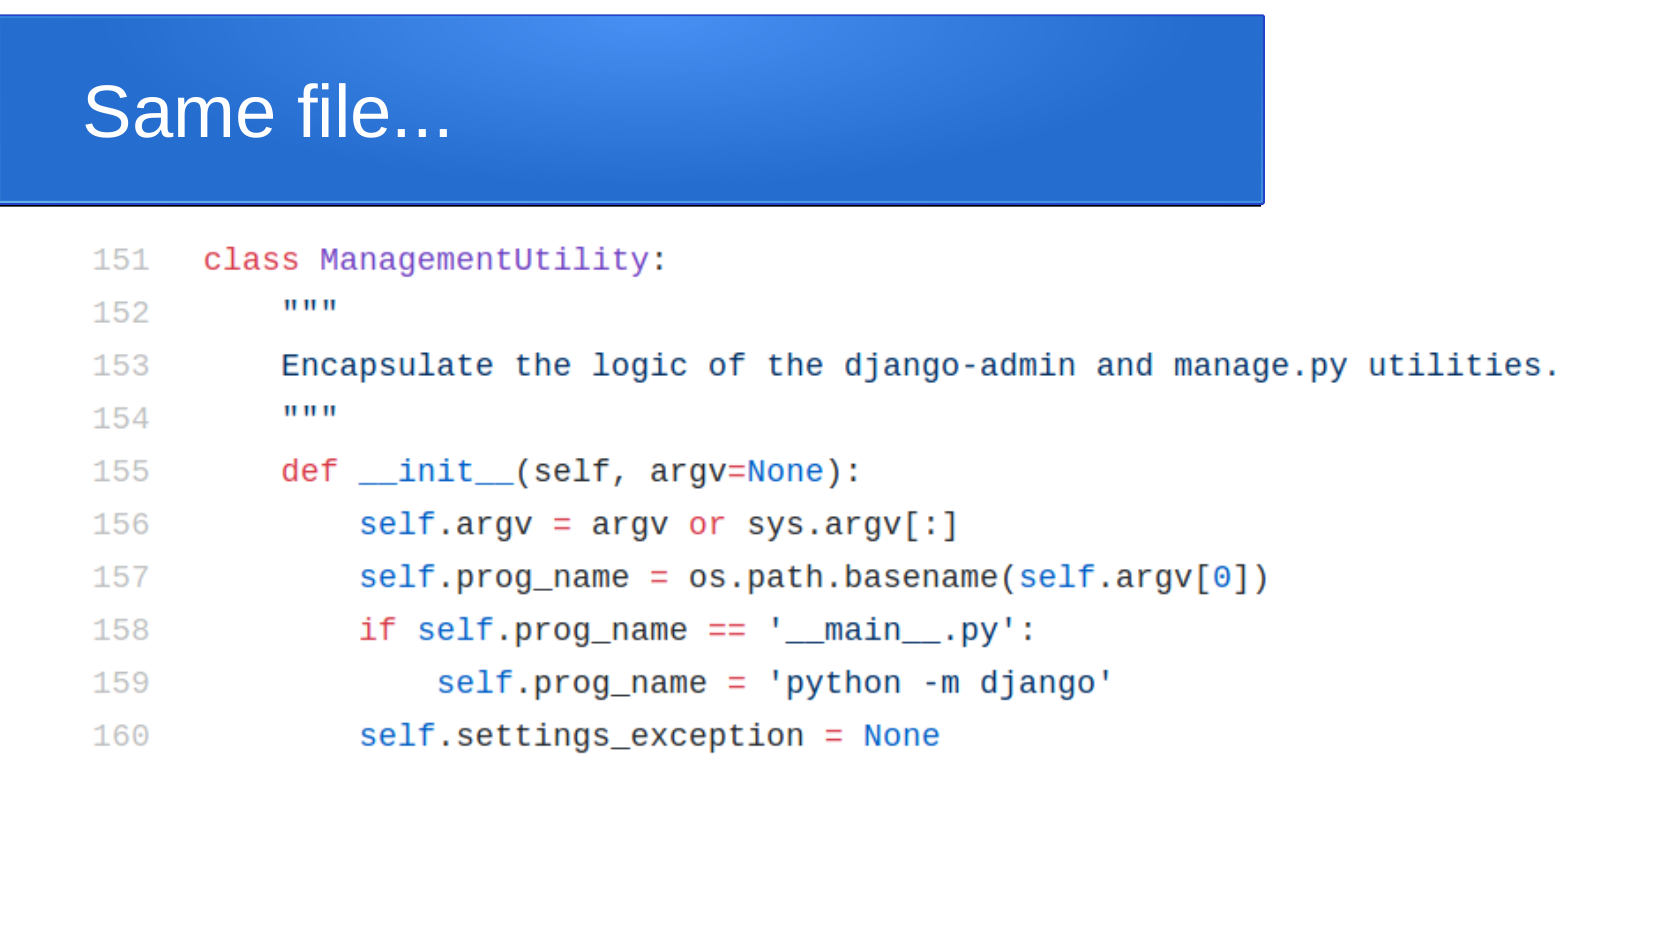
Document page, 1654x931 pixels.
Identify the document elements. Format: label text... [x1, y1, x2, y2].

picture [82, 226, 1571, 763]
title Same file... [82, 35, 1235, 189]
